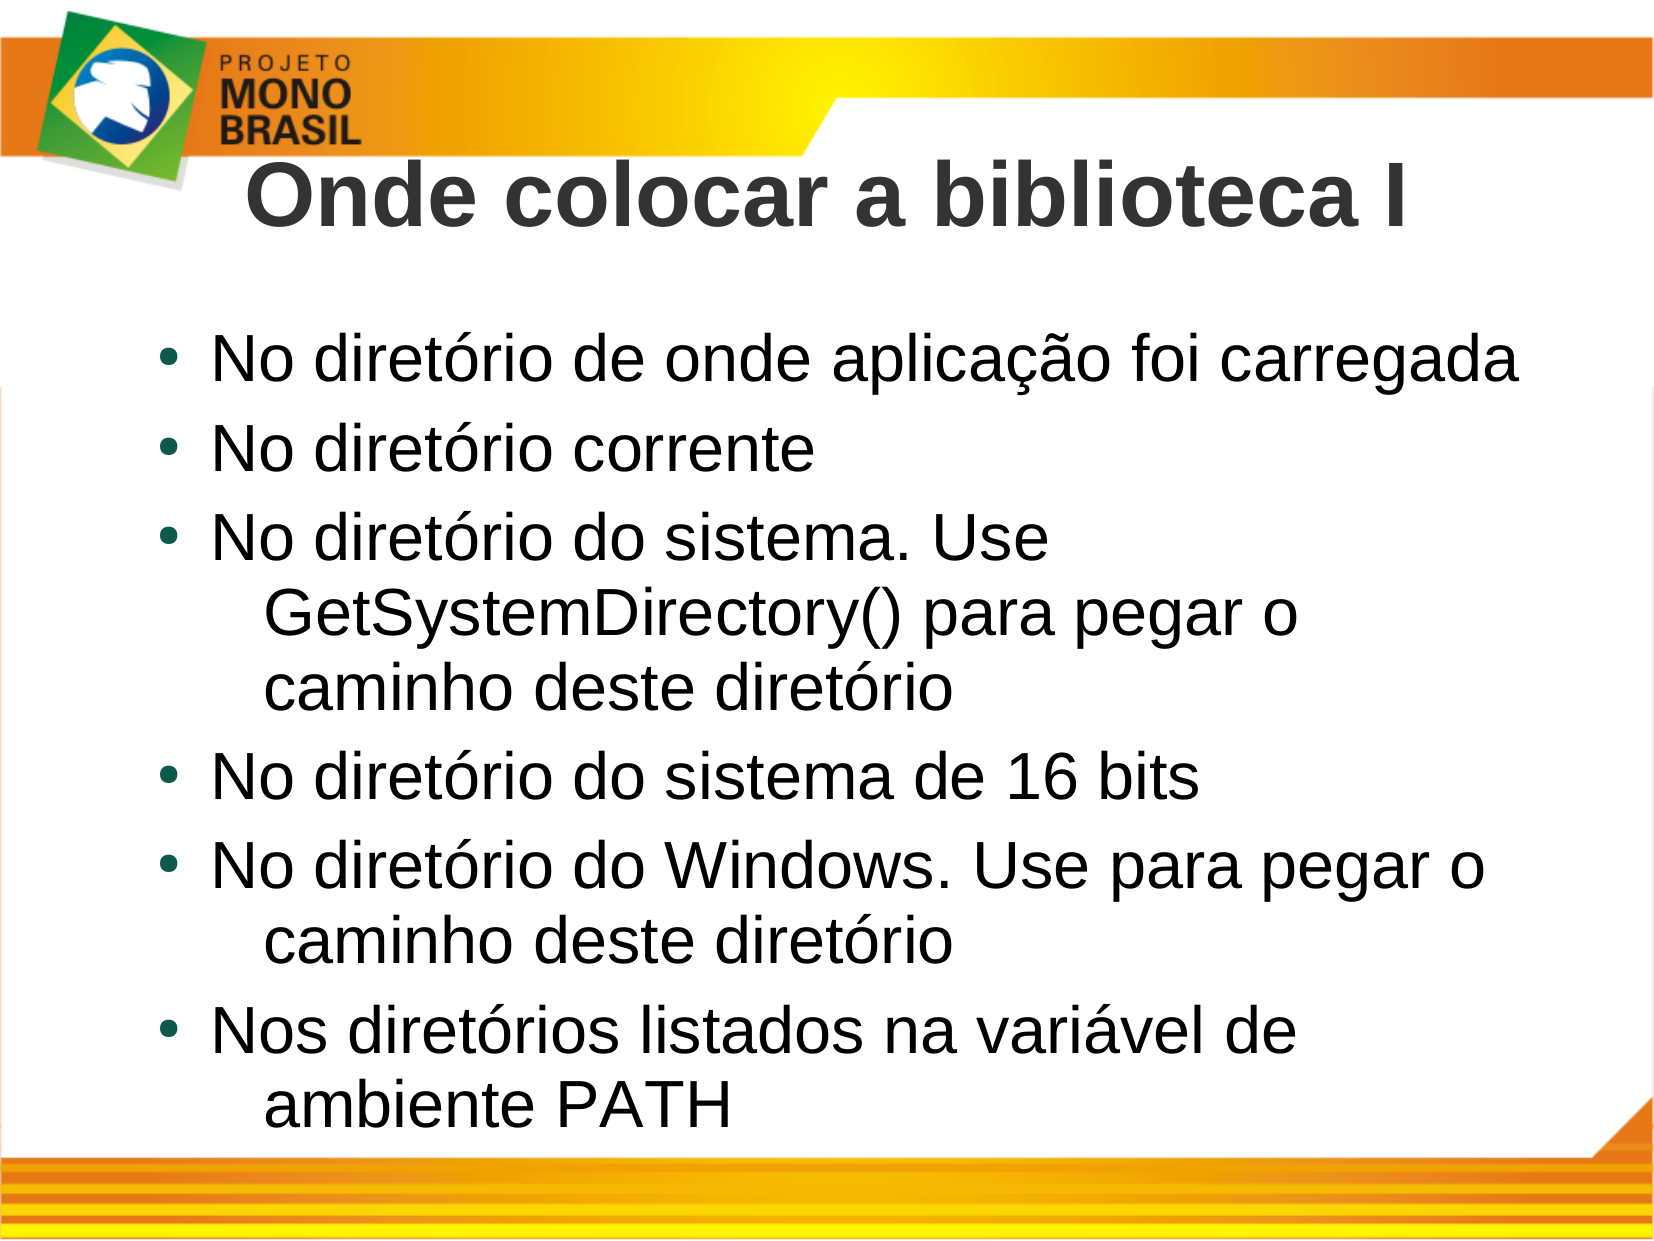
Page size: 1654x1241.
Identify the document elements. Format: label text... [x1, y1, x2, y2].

picture [0, 0, 1654, 1241]
title Onde colocar a biblioteca I [121, 91, 1534, 299]
list No diretório de onde aplicação foi carregada No diretório corrente No diretório do sistema. Use GetSystemDirectory() para pegar o caminho deste diretório No diretório do sistema de 16 bits No diretório do Windows. Use para pegar o caminho deste diretório Nos diretórios listados na variável de ambiente PATH [121, 321, 1534, 1143]
